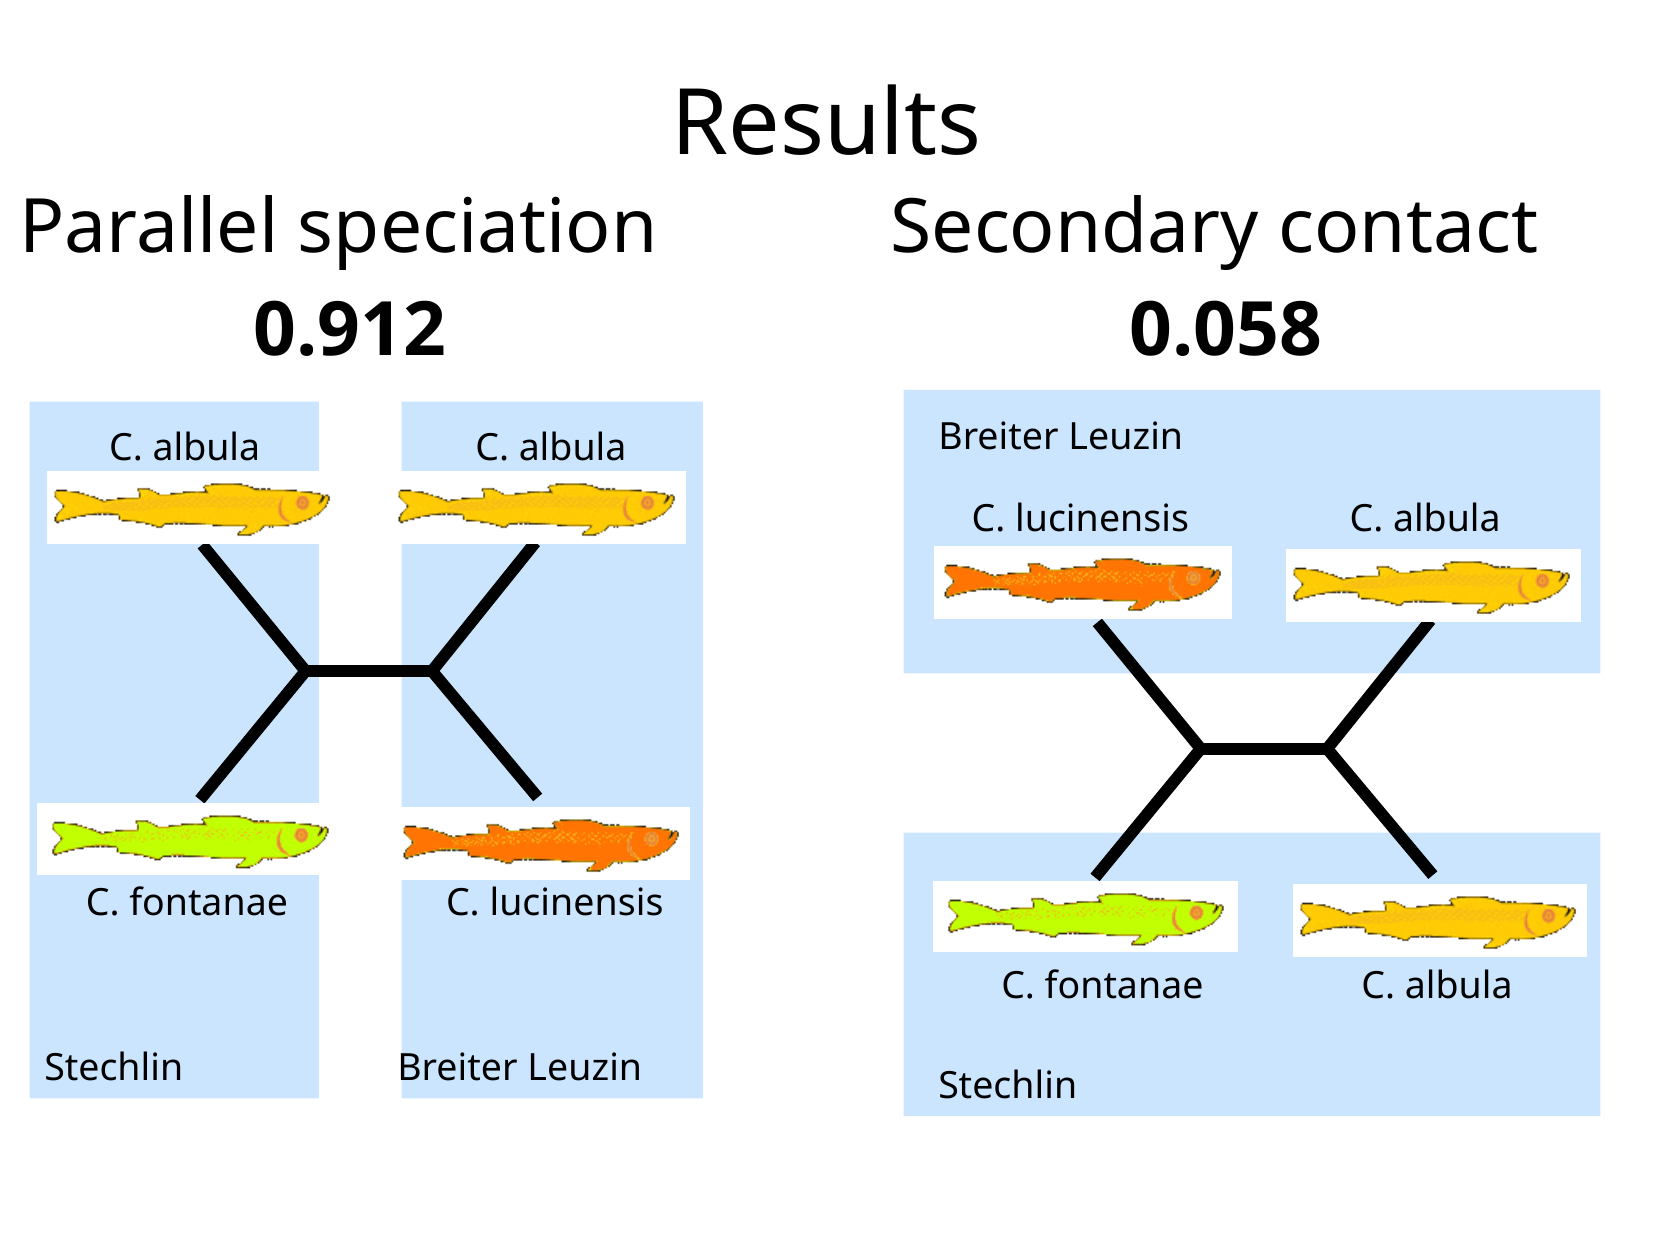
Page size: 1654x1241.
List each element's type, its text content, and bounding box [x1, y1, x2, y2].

text_box Parallel speciation Secondary contact 0.912 0.058 [4, 165, 1642, 356]
text_box [903, 389, 1601, 674]
picture [391, 471, 686, 544]
text_box C. albula [460, 413, 647, 480]
picture [47, 471, 341, 544]
picture [933, 881, 1238, 952]
text_box C. albula [1346, 950, 1533, 1017]
picture [1286, 549, 1581, 622]
text_box Breiter Leuzin [923, 401, 1211, 468]
text_box [211, 544, 319, 665]
text_box C. albula [94, 413, 280, 480]
text_box C. fontanae [986, 950, 1219, 1017]
text_box [206, 677, 319, 803]
text_box C. fontanae [71, 868, 304, 935]
text_box [401, 401, 703, 1099]
text_box C. albula [1334, 484, 1521, 551]
picture [934, 546, 1232, 619]
title Results [82, 49, 1571, 165]
text_box Stechlin [923, 1051, 1098, 1118]
text_box Stechlin Breiter Leuzin [29, 1033, 676, 1100]
text_box C. lucinensis [956, 484, 1211, 551]
text_box [903, 832, 1601, 1117]
text_box C. lucinensis [431, 868, 685, 935]
picture [37, 803, 343, 875]
text_box [401, 544, 525, 665]
picture [1293, 884, 1587, 957]
picture [393, 807, 690, 880]
text_box [29, 401, 319, 1033]
